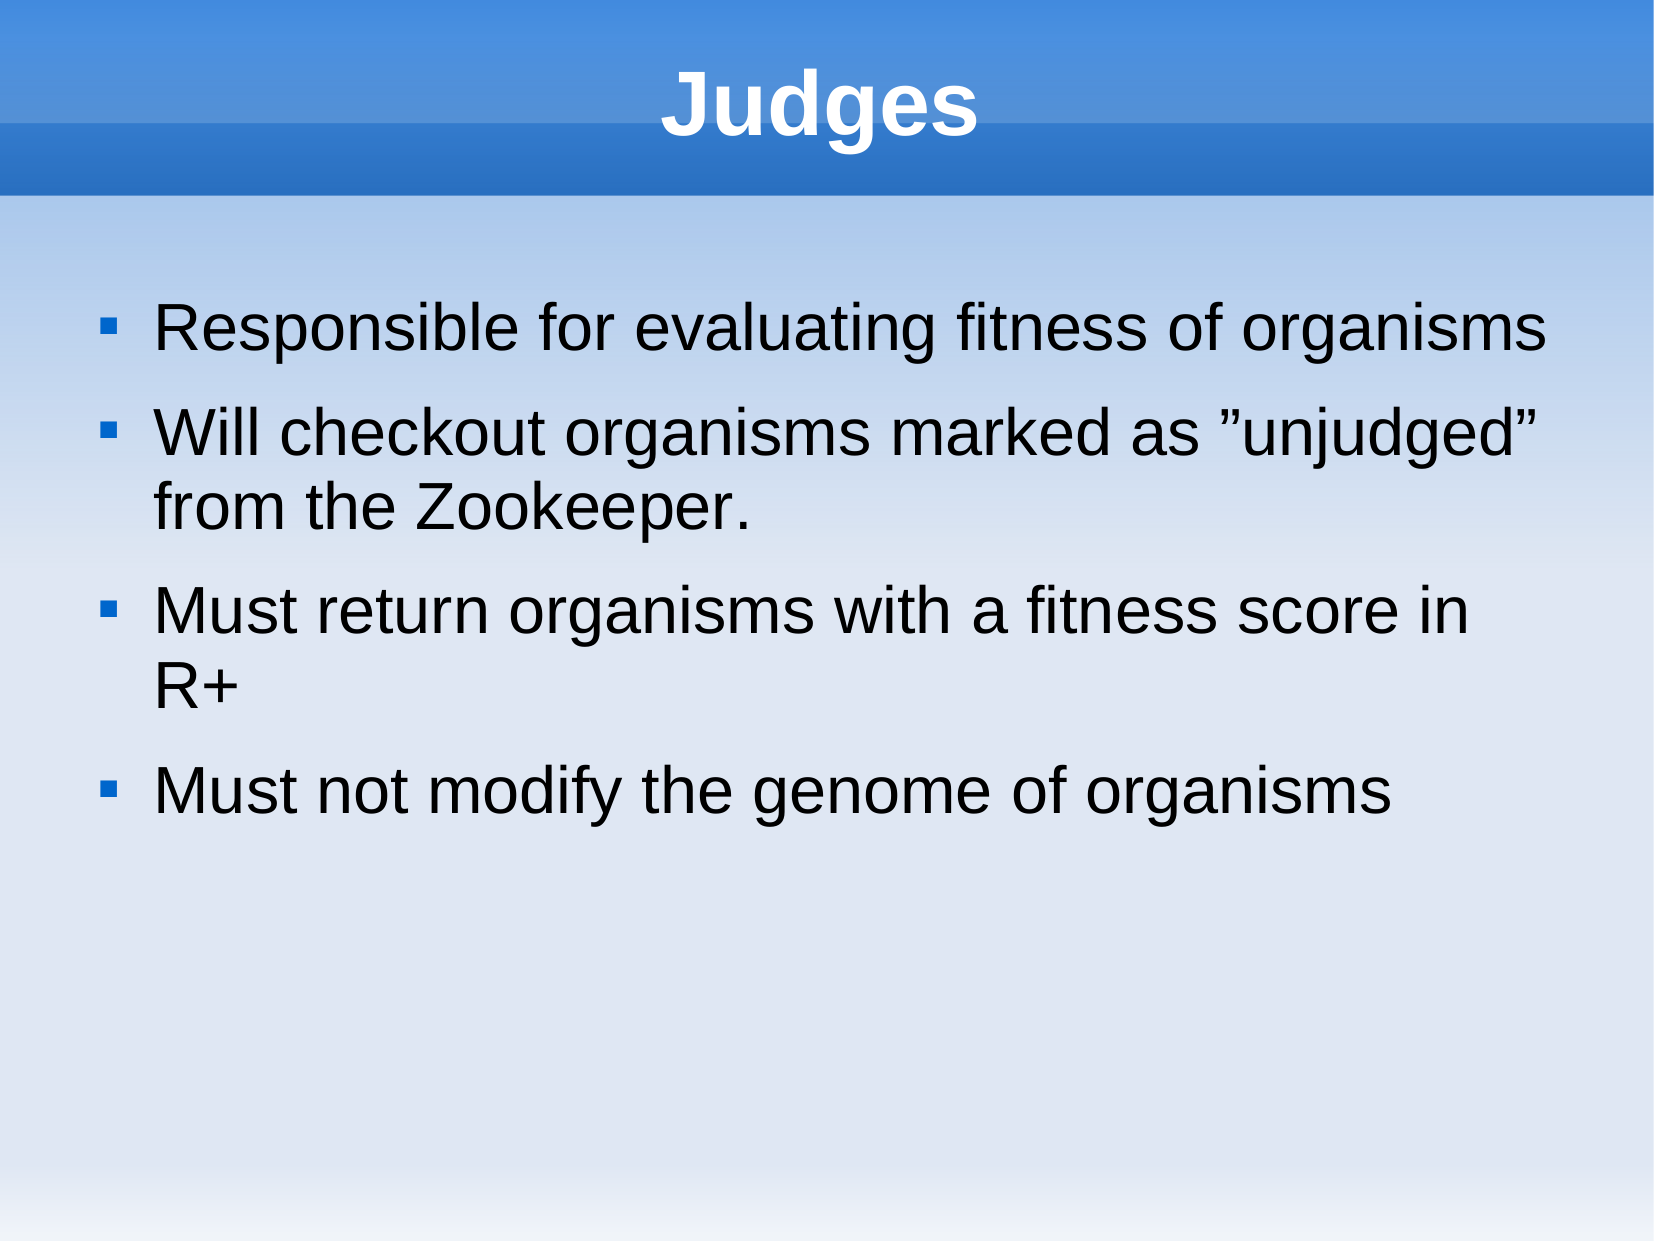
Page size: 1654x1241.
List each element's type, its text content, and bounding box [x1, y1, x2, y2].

title Judges [76, 7, 1565, 200]
picture [0, 0, 1654, 1241]
list Responsible for evaluating fitness of organisms Will checkout organisms marked as ”unjudged” from the Zookeeper. Must return organisms with a fitness score in R+ Must not modify the genome of organisms [82, 290, 1571, 1094]
